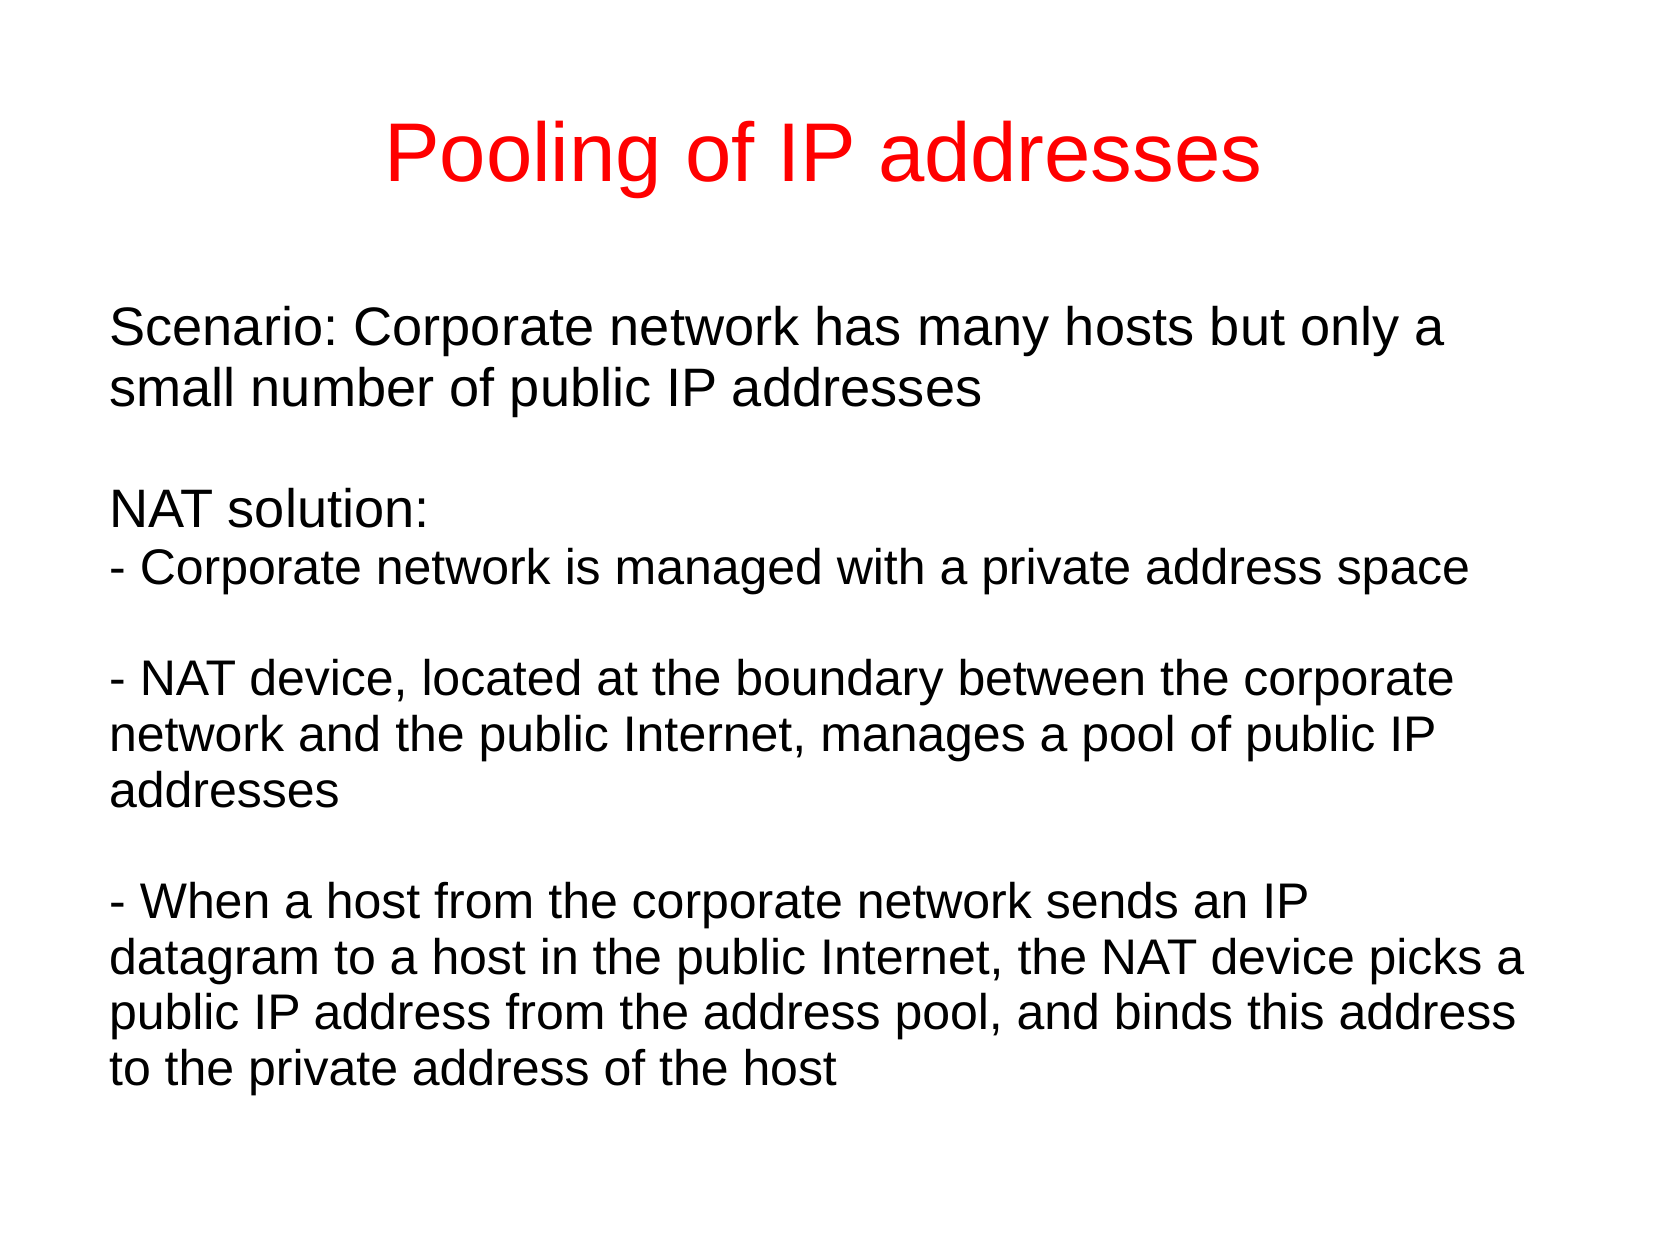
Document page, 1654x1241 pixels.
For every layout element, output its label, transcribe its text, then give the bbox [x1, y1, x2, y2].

title Pooling of IP addresses [11, 49, 1636, 257]
text_box Scenario: Corporate network has many hosts but only a small number of public IP addresses NAT solution: - Corporate network is managed with a private address space - NAT device, located at the boundary between the corporate network and the public Internet, manages a pool of public IP addresses - When a host from the corporate network sends an IP datagram to a host in the public Internet, the NAT device picks a public IP address from the address pool, and binds this address to the private address of the host [94, 289, 1542, 1111]
